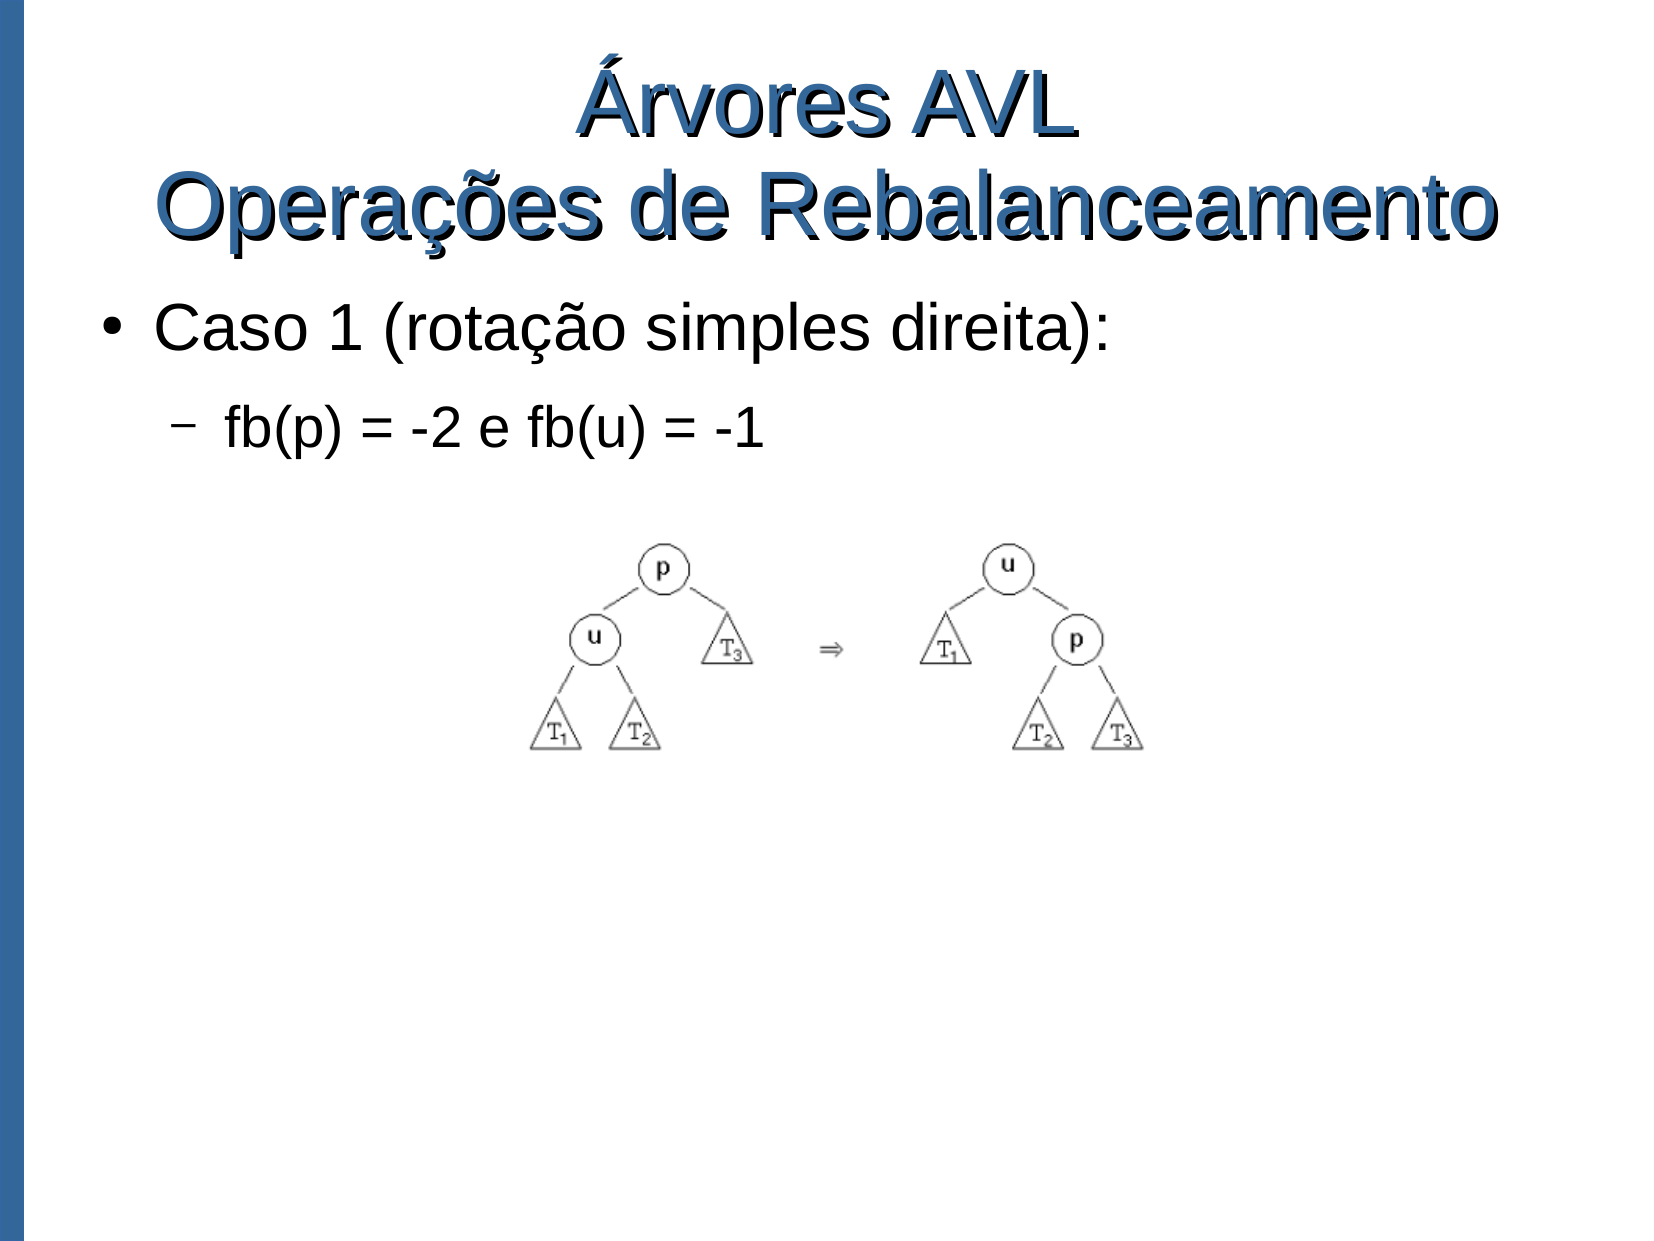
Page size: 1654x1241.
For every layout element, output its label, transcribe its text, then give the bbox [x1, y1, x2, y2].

picture [507, 525, 1166, 763]
list Caso 1 (rotação simples direita): fb(p) = -2 e fb(u) = -1 [82, 290, 1571, 1010]
title Árvores AVL Operações de Rebalanceamento [82, 49, 1571, 257]
